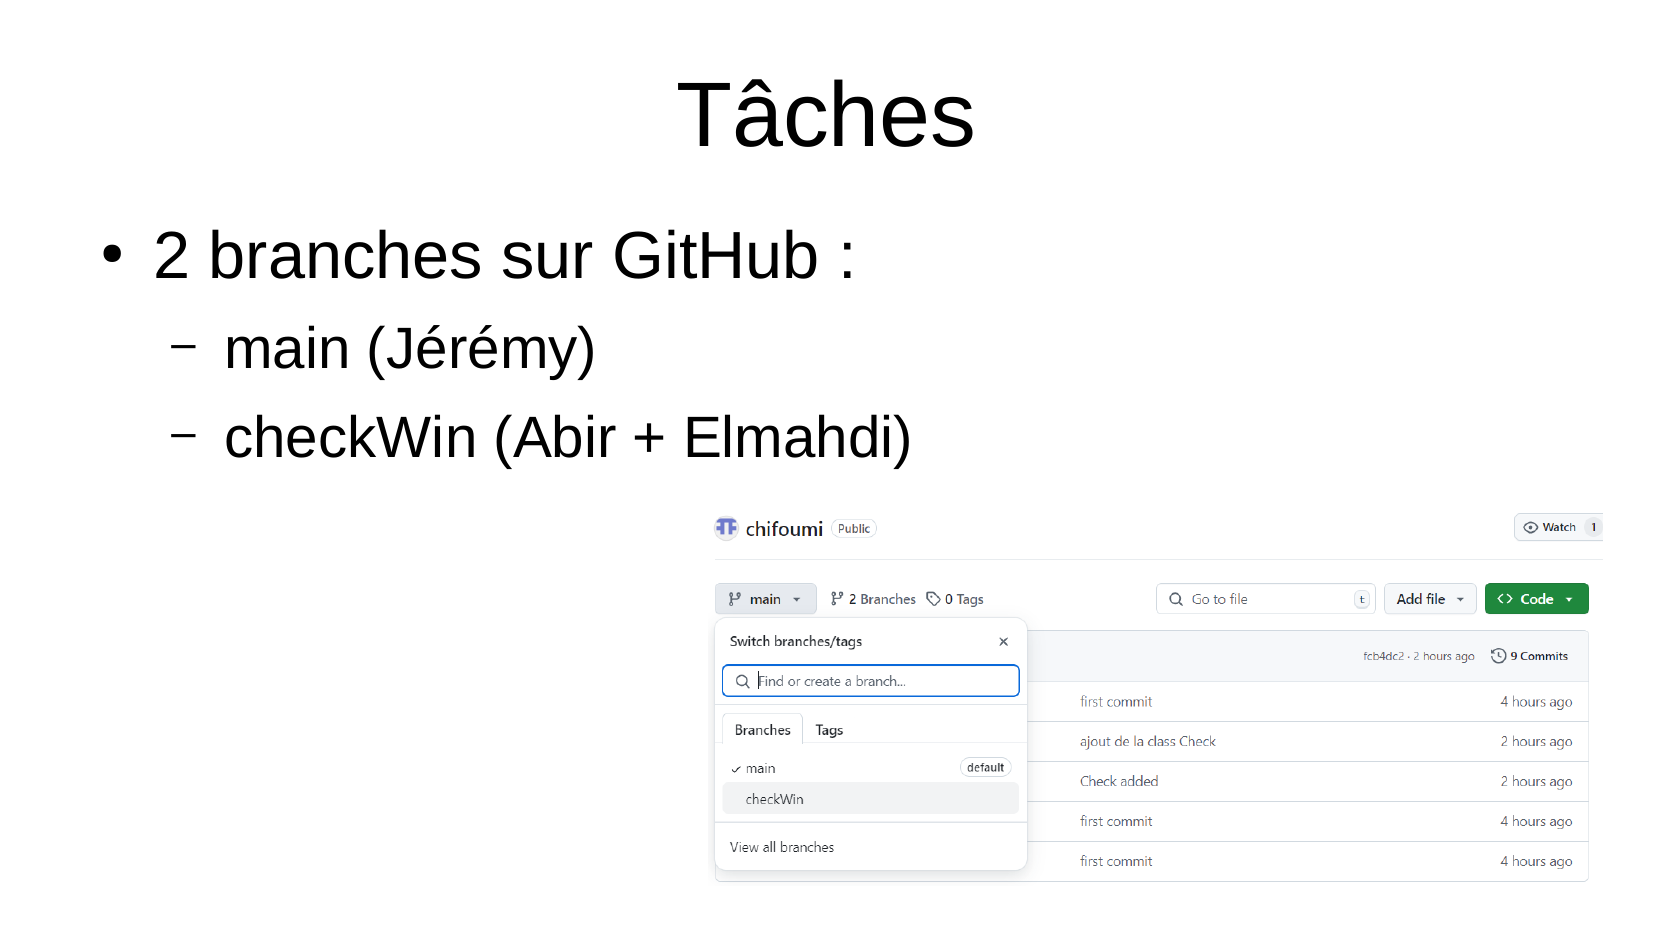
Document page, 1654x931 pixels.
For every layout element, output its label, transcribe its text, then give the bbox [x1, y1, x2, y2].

list 2 branches sur GitHub : main (Jérémy) checkWin (Abir + Elmahdi) [82, 217, 1571, 758]
picture [708, 509, 1603, 886]
title Tâches [82, 37, 1571, 193]
